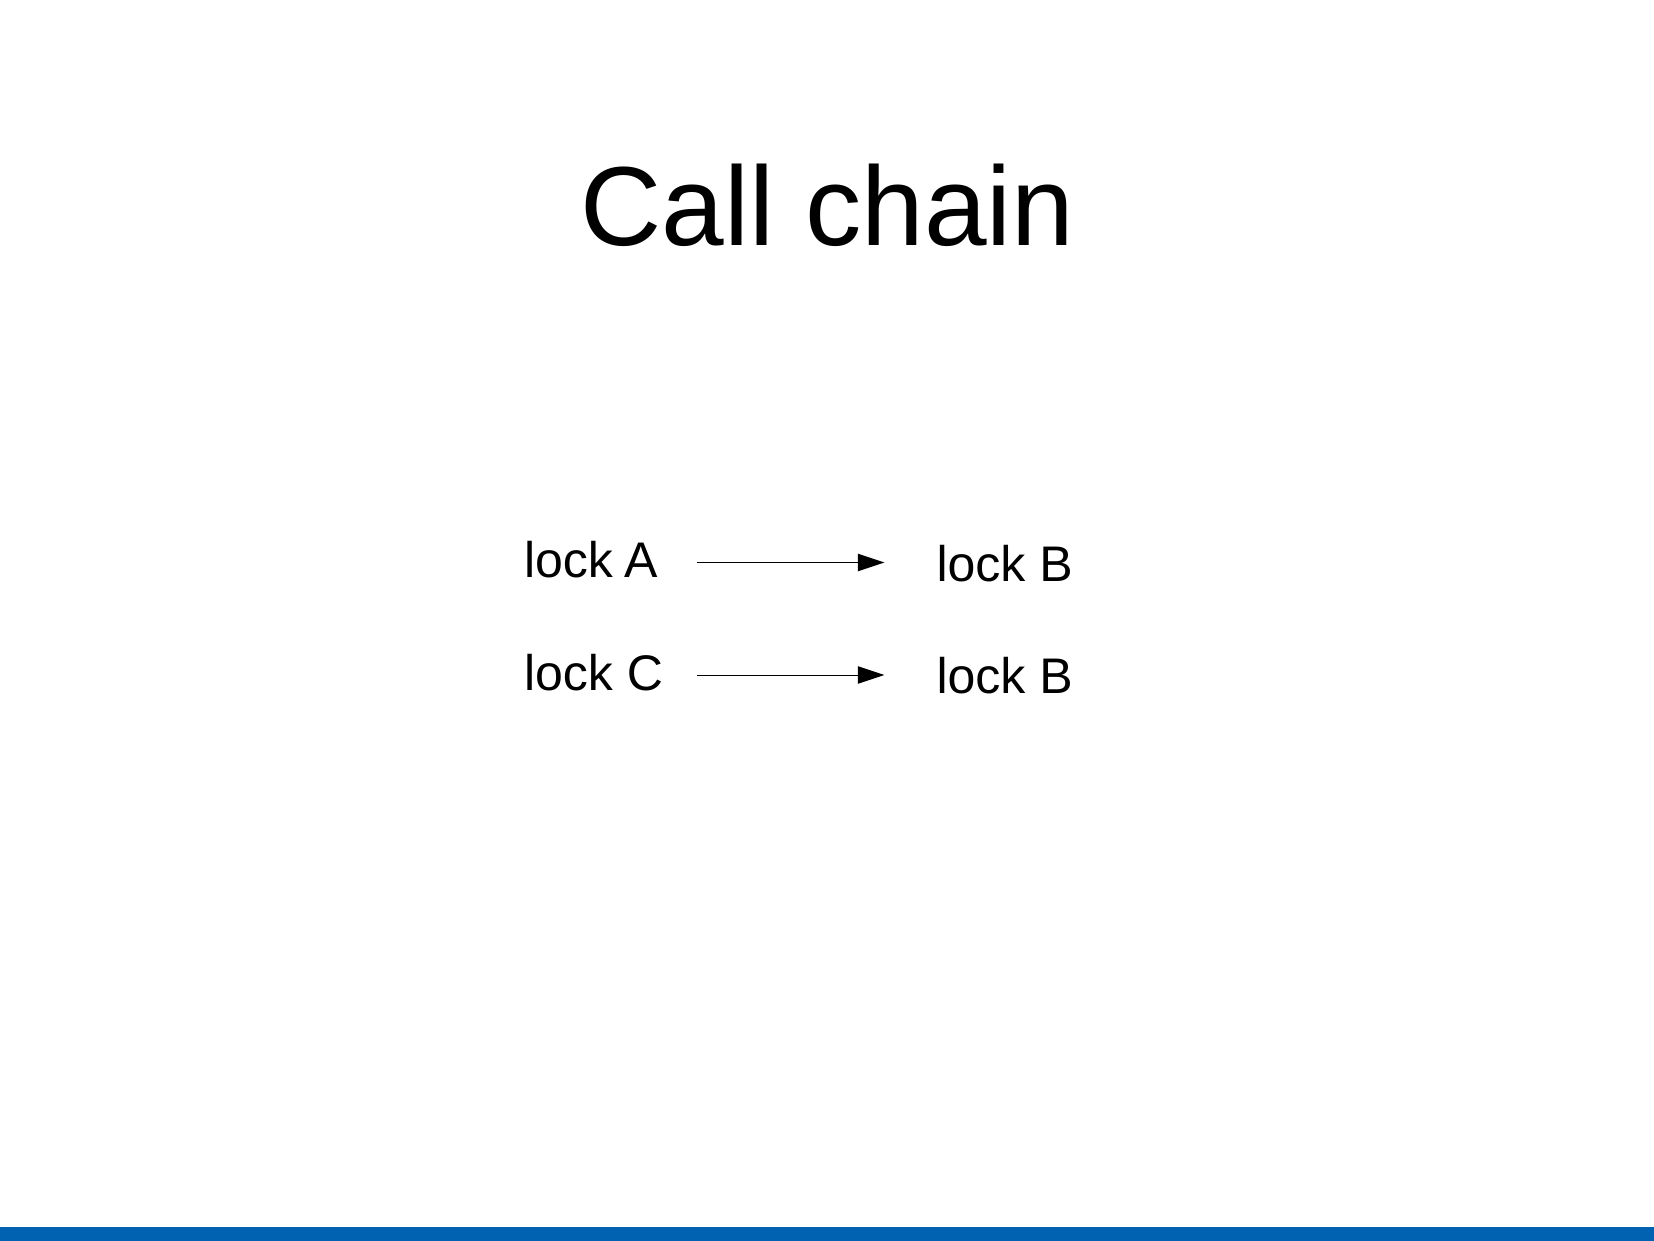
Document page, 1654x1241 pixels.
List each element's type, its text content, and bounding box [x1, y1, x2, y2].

title Call chain [121, 110, 1534, 303]
text_box lock B [921, 528, 1088, 601]
text_box lock C [509, 637, 678, 709]
text_box lock B [921, 641, 1088, 713]
text_box lock A [509, 525, 673, 597]
